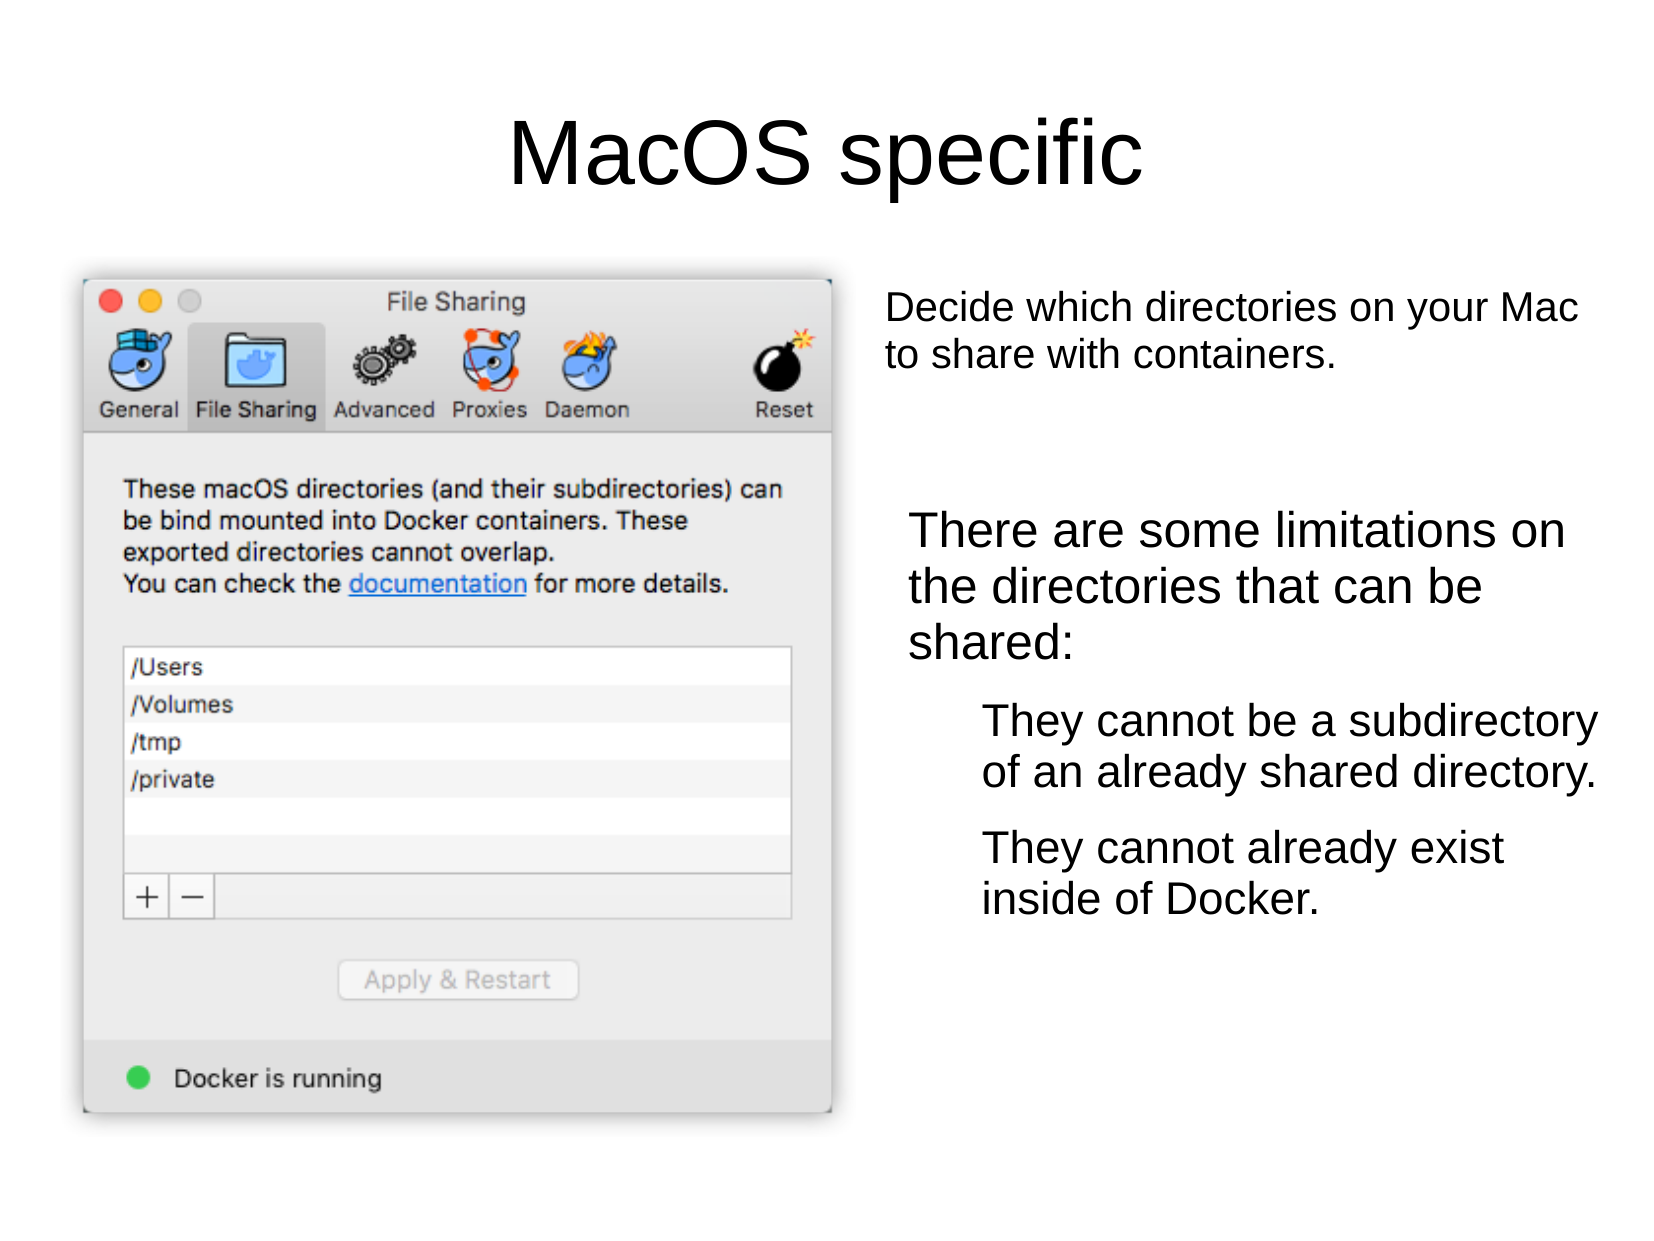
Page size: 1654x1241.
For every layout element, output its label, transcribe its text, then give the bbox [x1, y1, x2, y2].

picture [60, 256, 856, 1137]
text_box Decide which directories on your Mac to share with containers. [870, 276, 1606, 432]
text_box There are some limitations on the directories that can be shared: They cannot be a subdirectory of an already shared directory. They cannot already exist inside of Docker. [893, 495, 1636, 1054]
title MacOS specific [82, 49, 1571, 257]
